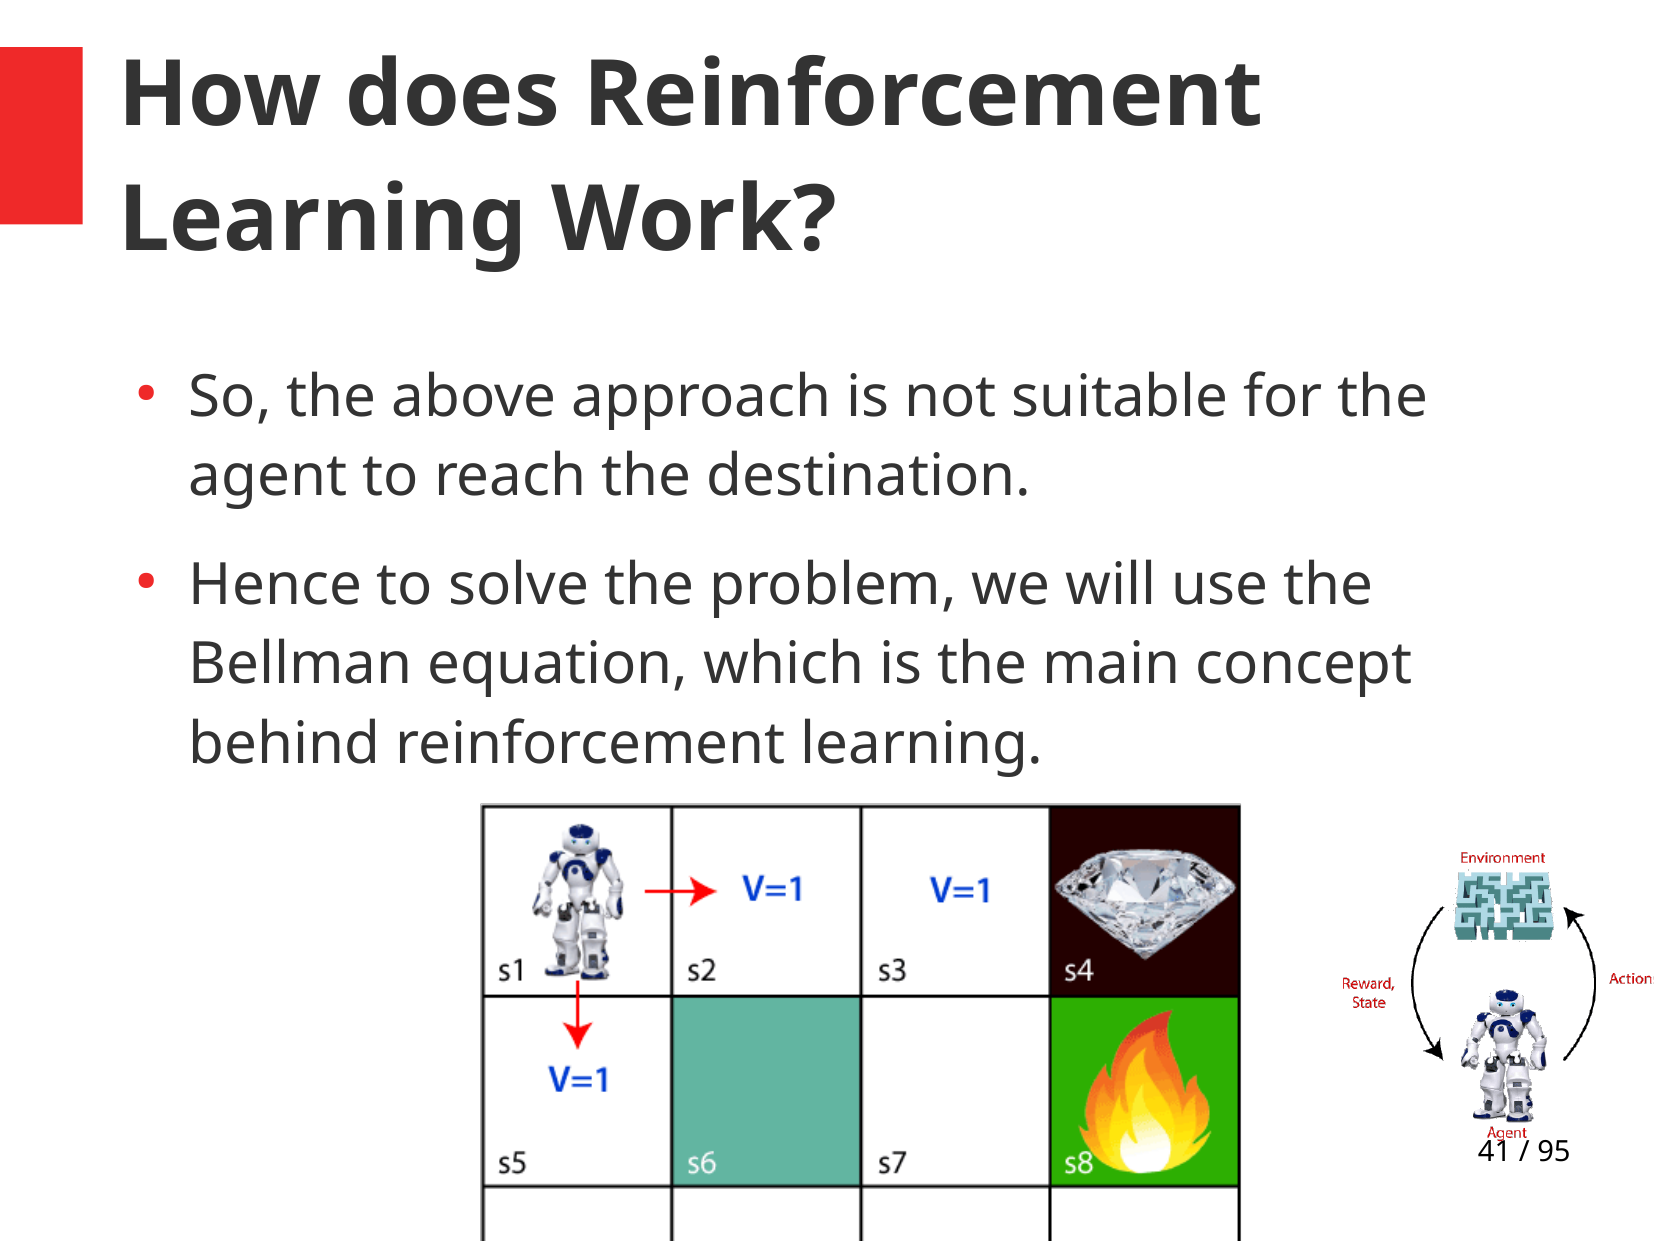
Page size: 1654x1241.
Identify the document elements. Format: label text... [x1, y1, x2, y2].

list So, the above approach is not suitable for the agent to reach the destination. Hence to solve the problem, we will use the Bellman equation, which is the main concept behind reinforcement learning. [118, 354, 1536, 1074]
title How does Reinforcement Learning Work? [118, 28, 1571, 278]
picture [1334, 847, 1654, 1146]
picture [470, 779, 1252, 1241]
